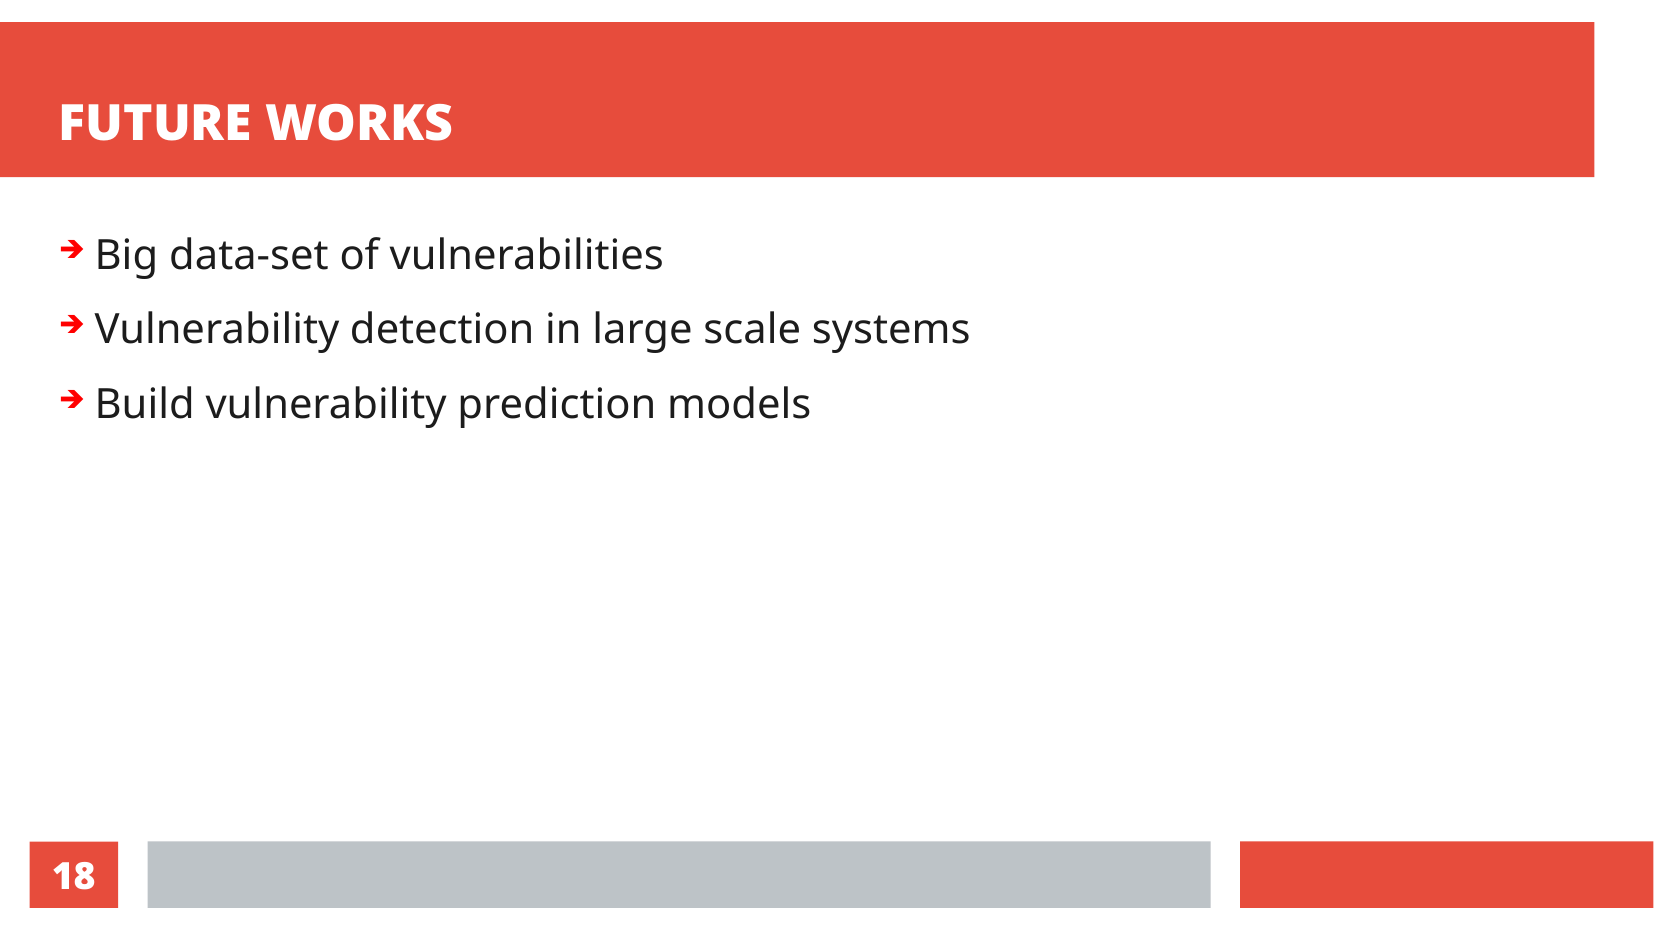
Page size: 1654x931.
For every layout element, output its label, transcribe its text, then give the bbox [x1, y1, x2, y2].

title FUTURE WORKS [59, 44, 1595, 156]
list Big data-set of vulnerabilities Vulnerability detection in large scale systems Build vulnerability prediction models [59, 224, 1565, 820]
